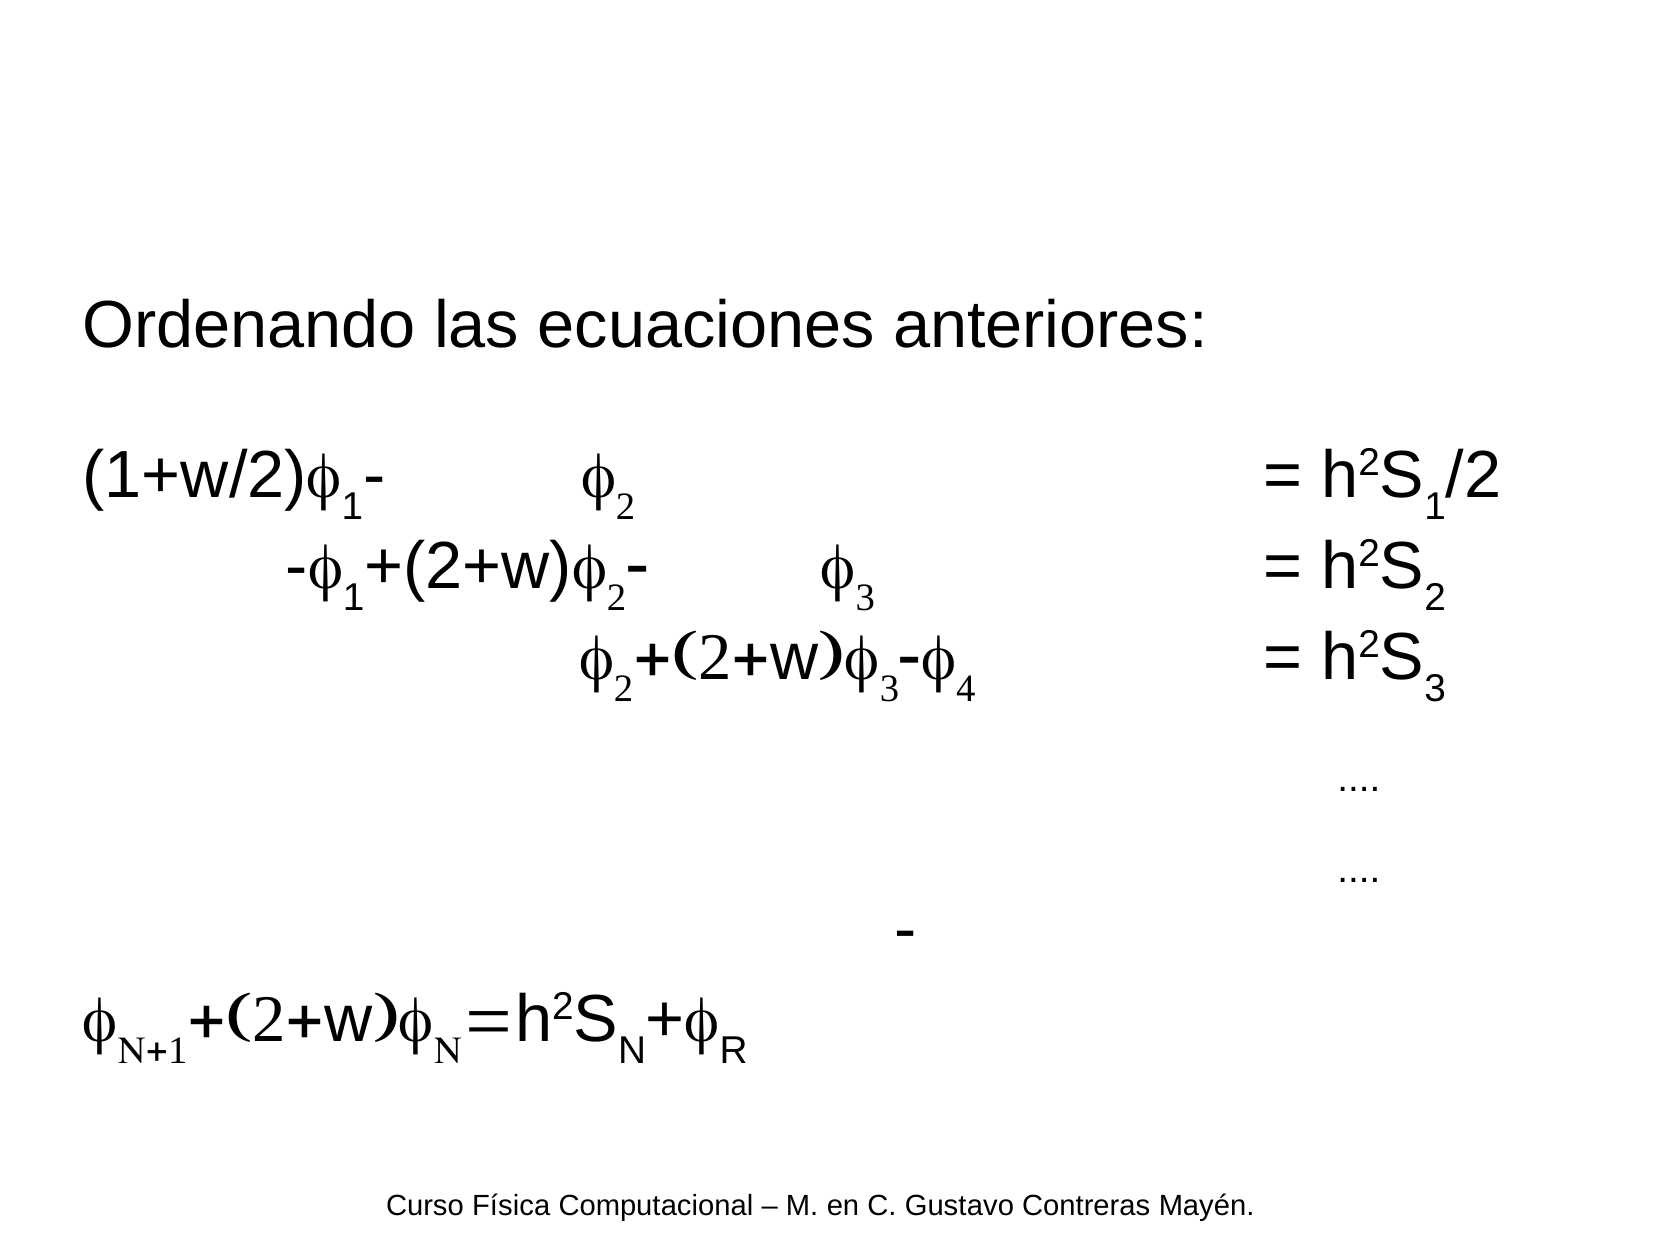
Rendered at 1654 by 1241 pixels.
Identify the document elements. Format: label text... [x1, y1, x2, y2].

subtitle Ordenando las ecuaciones anteriores: (1+w/2)f1- f2 = h2S1/2 -f1+(2+w)f2- f3 = h2S2 f2+(2+w)f3-f4 = h2S3 .... .... -fN+1+(2+w)fN=h2SN+fR [82, 319, 1571, 1041]
